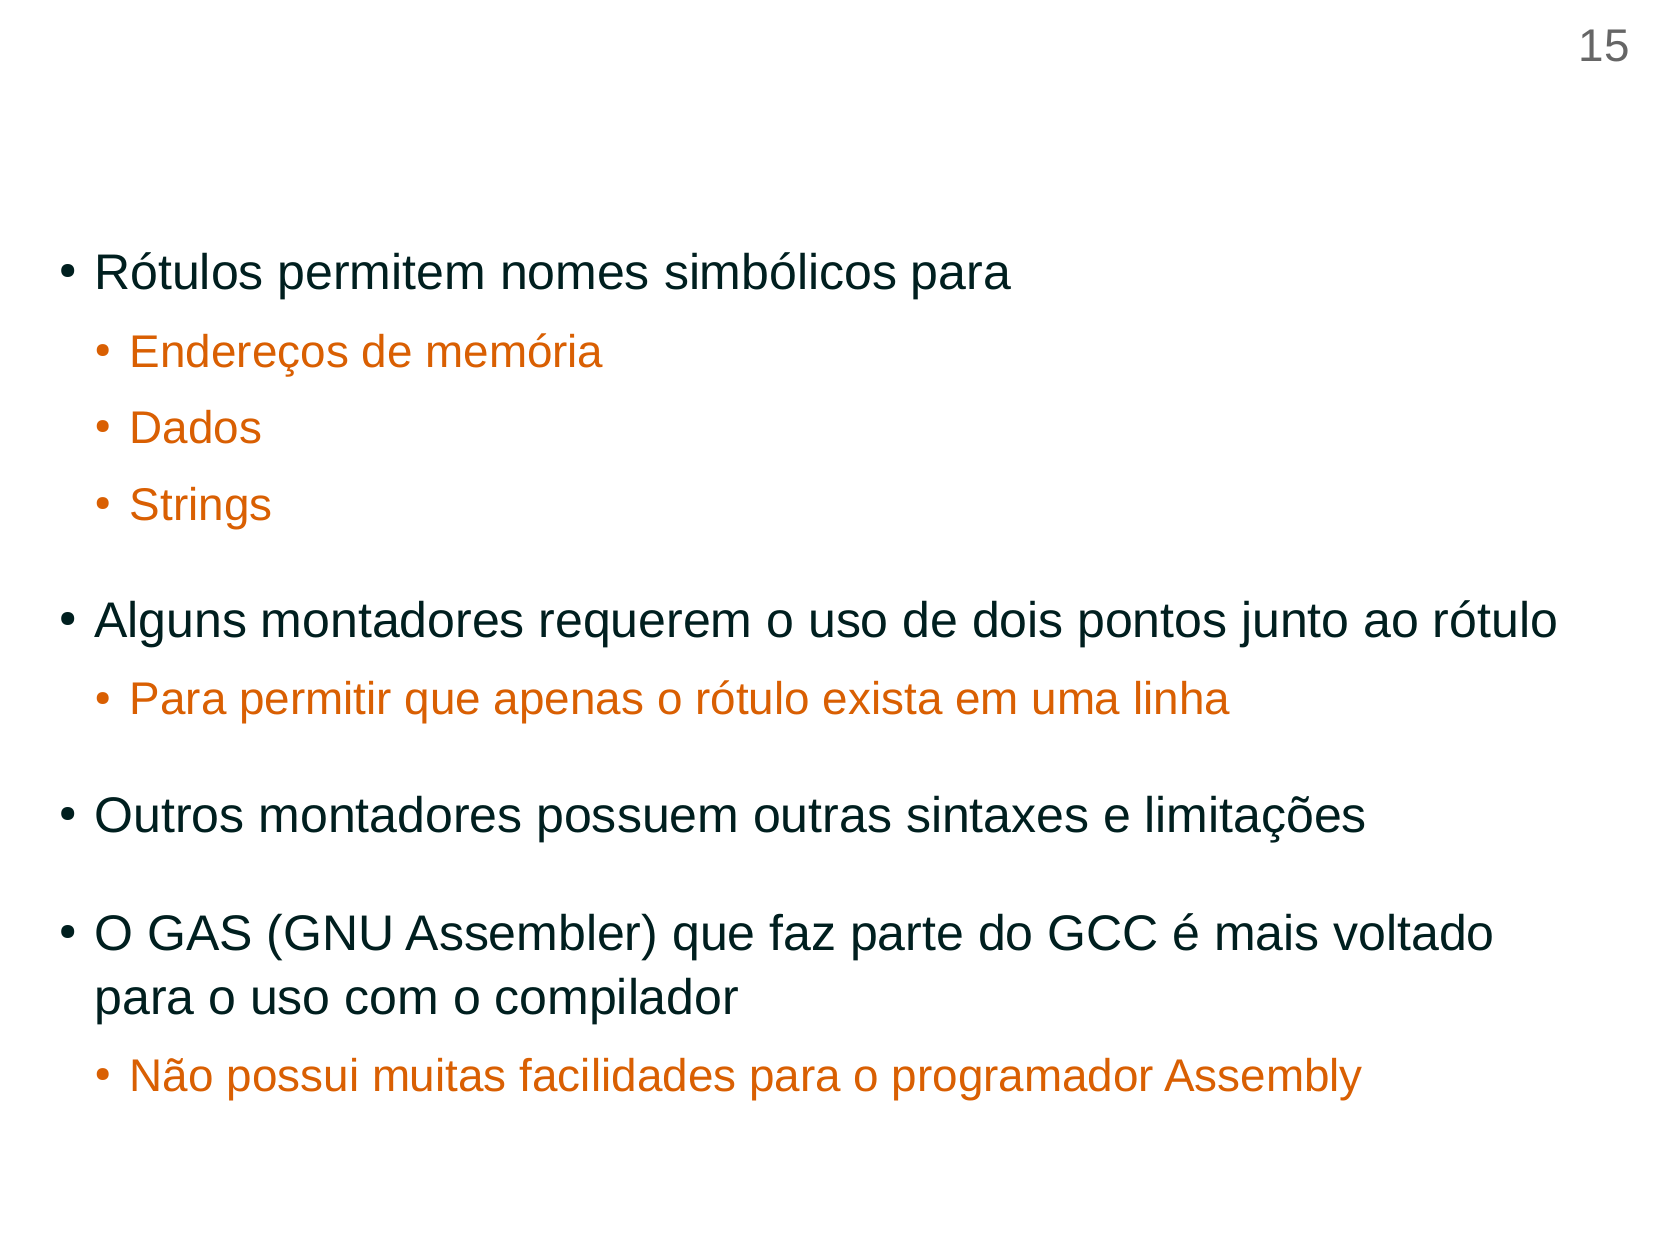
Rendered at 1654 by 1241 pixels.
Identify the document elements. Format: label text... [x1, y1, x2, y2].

list Rótulos permitem nomes simbólicos para Endereços de memória Dados Strings Alguns montadores requerem o uso de dois pontos junto ao rótulo Para permitir que apenas o rótulo exista em uma linha Outros montadores possuem outras sintaxes e limitações O GAS (GNU Assembler) que faz parte do GCC é mais voltado para o uso com o compilador Não possui muitas facilidades para o programador Assembly [59, 236, 1595, 1211]
